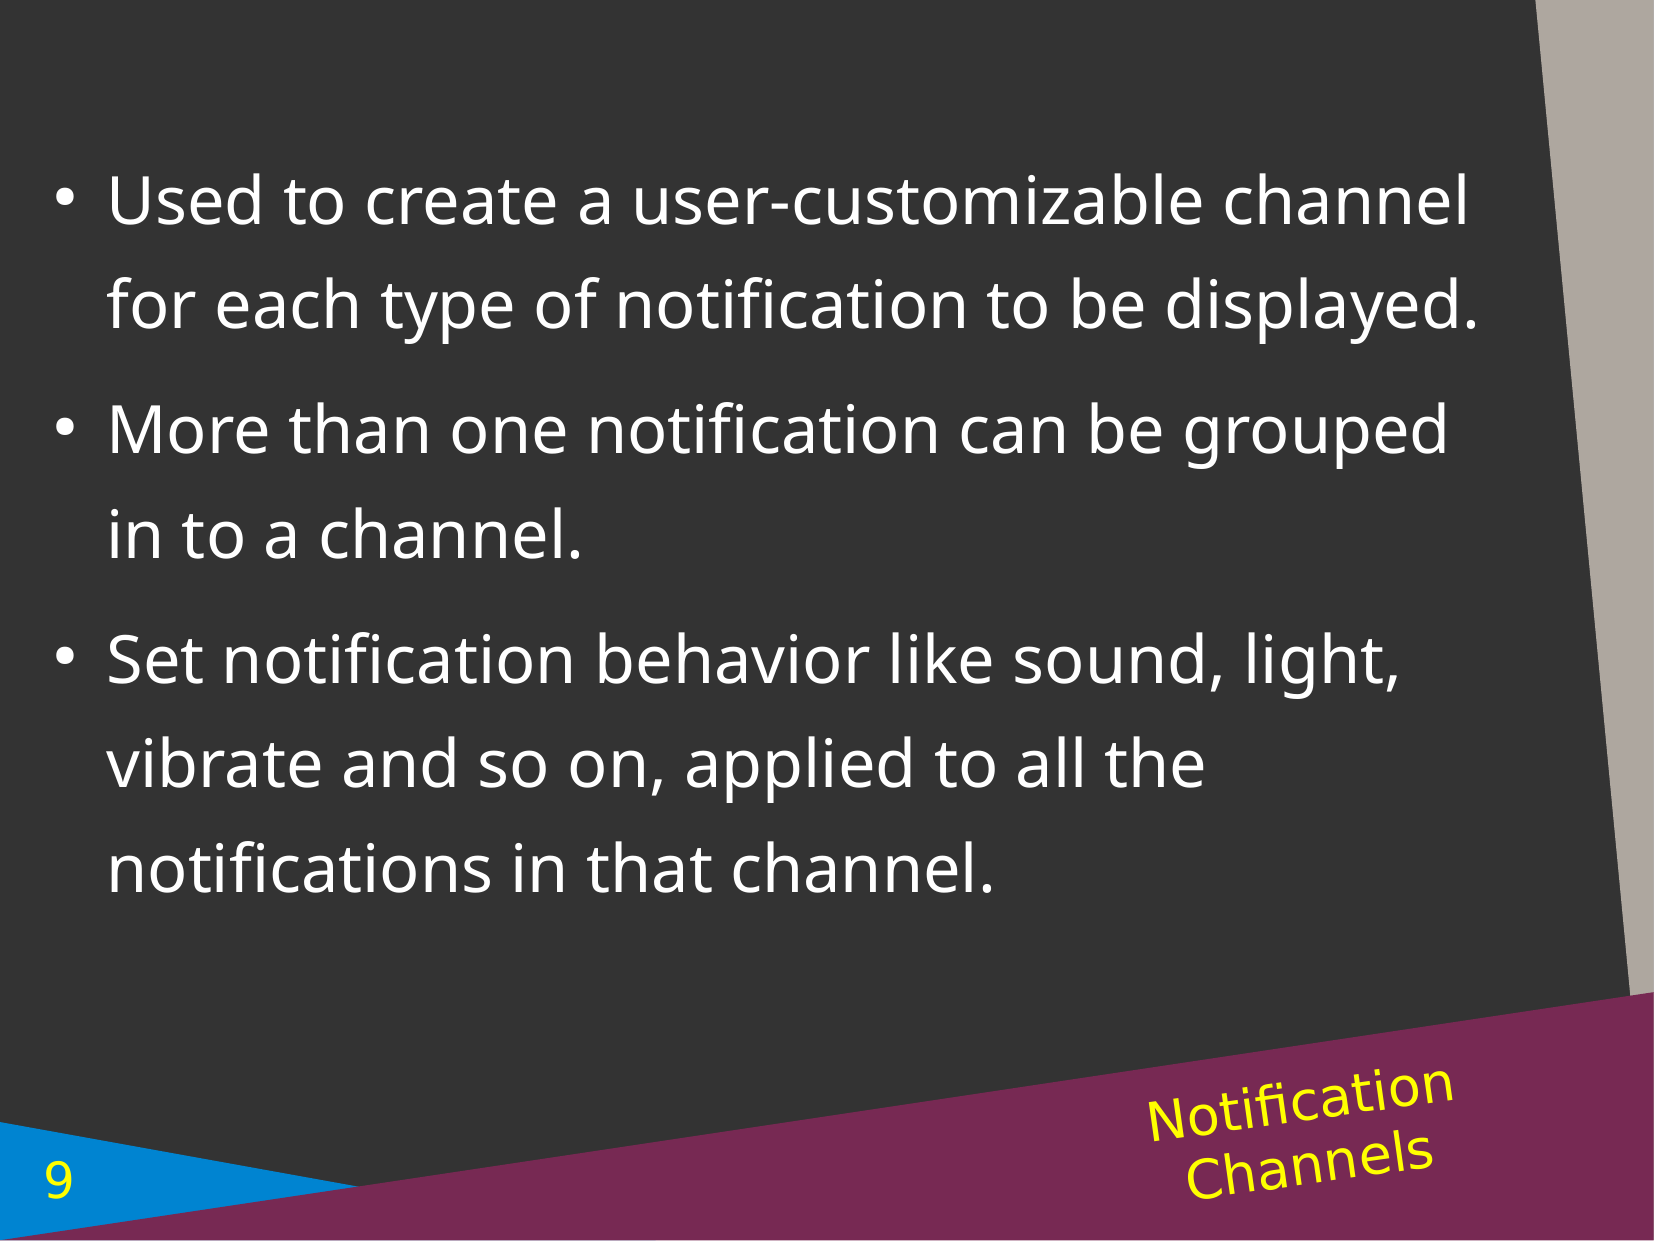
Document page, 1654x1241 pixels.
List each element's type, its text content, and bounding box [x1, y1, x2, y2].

list Used to create a user-customizable channel for each type of notification to be displayed. More than one notification can be grouped in to a channel. Set notification behavior like sound, light, vibrate and so on, applied to all the notifications in that channel. [35, 59, 1524, 993]
title Notification Channels [956, 995, 1654, 1241]
